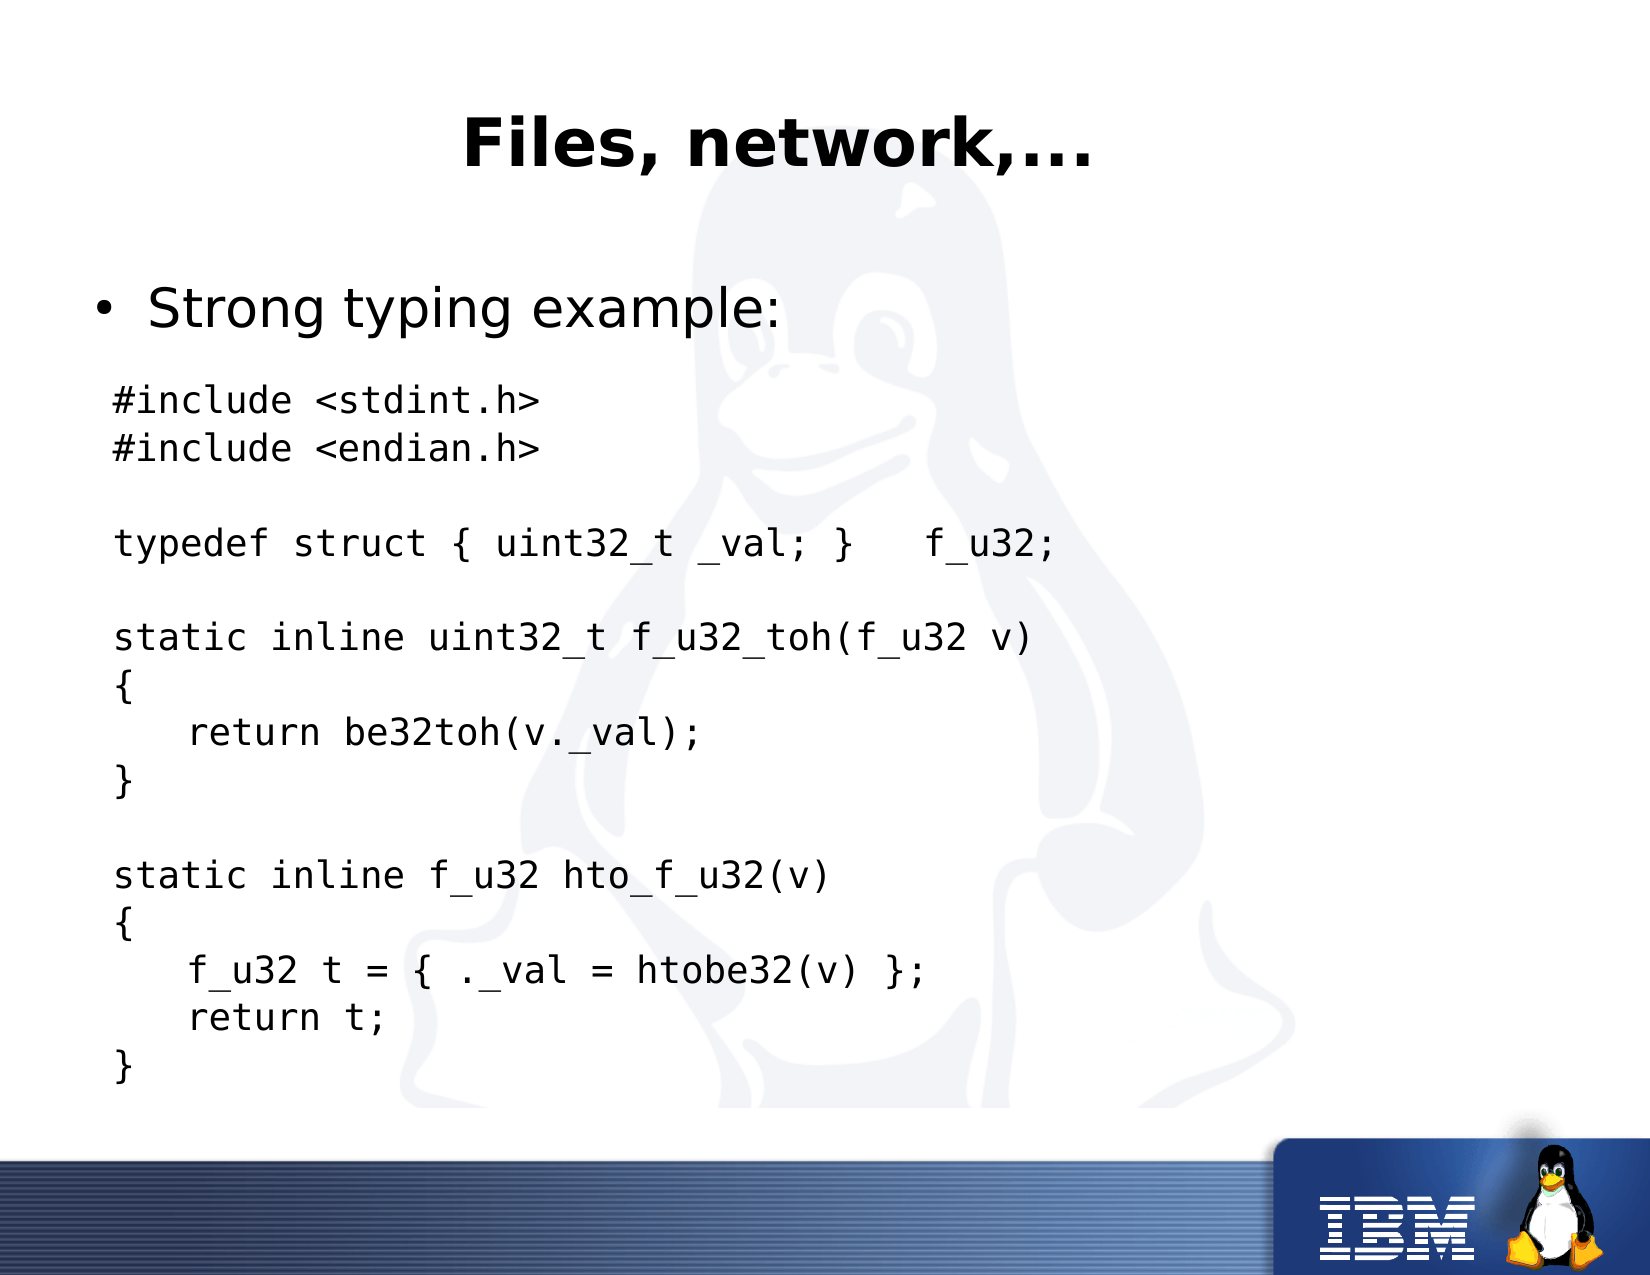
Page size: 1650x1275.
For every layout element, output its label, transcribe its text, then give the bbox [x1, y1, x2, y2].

title Files, network,... [76, 76, 1457, 211]
list Strong typing example: [76, 277, 1457, 1171]
text_box #include <stdint.h> #include <endian.h> typedef struct { uint32_t _val; } f_u32; static inline uint32_t f_u32_toh(f_u32 v) { return be32toh(v._val); } static inline f_u32 hto_f_u32(v) { f_u32 t = { ._val = htobe32(v) }; return t; } [112, 374, 1433, 1088]
